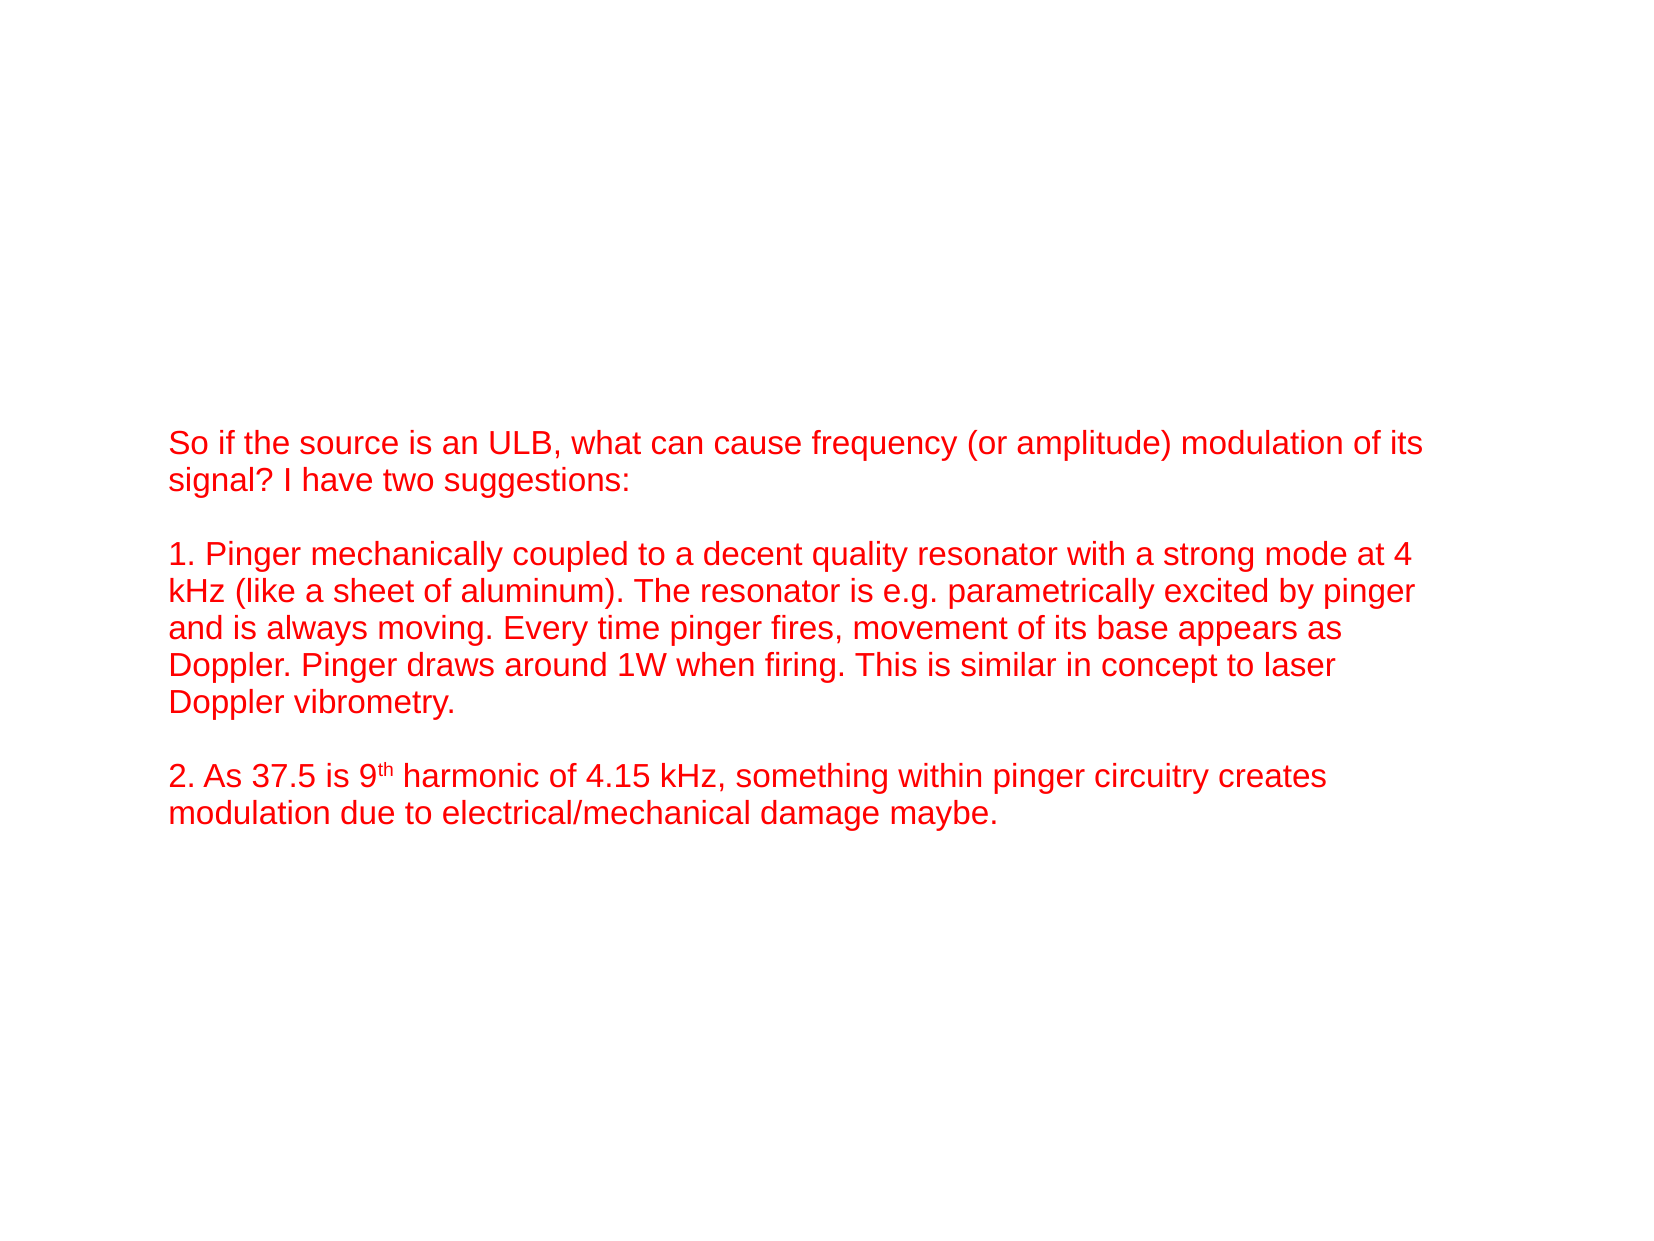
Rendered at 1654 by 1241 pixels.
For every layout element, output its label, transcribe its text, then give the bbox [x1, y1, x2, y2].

text_box So if the source is an ULB, what can cause frequency (or amplitude) modulation of its signal? I have two suggestions: 1. Pinger mechanically coupled to a decent quality resonator with a strong mode at 4 kHz (like a sheet of aluminum). The resonator is e.g. parametrically excited by pinger and is always moving. Every time pinger fires, movement of its base appears as Doppler. Pinger draws around 1W when firing. This is similar in concept to laser Doppler vibrometry. 2. As 37.5 is 9th harmonic of 4.15 kHz, something within pinger circuitry creates modulation due to electrical/mechanical damage maybe. [153, 416, 1453, 841]
